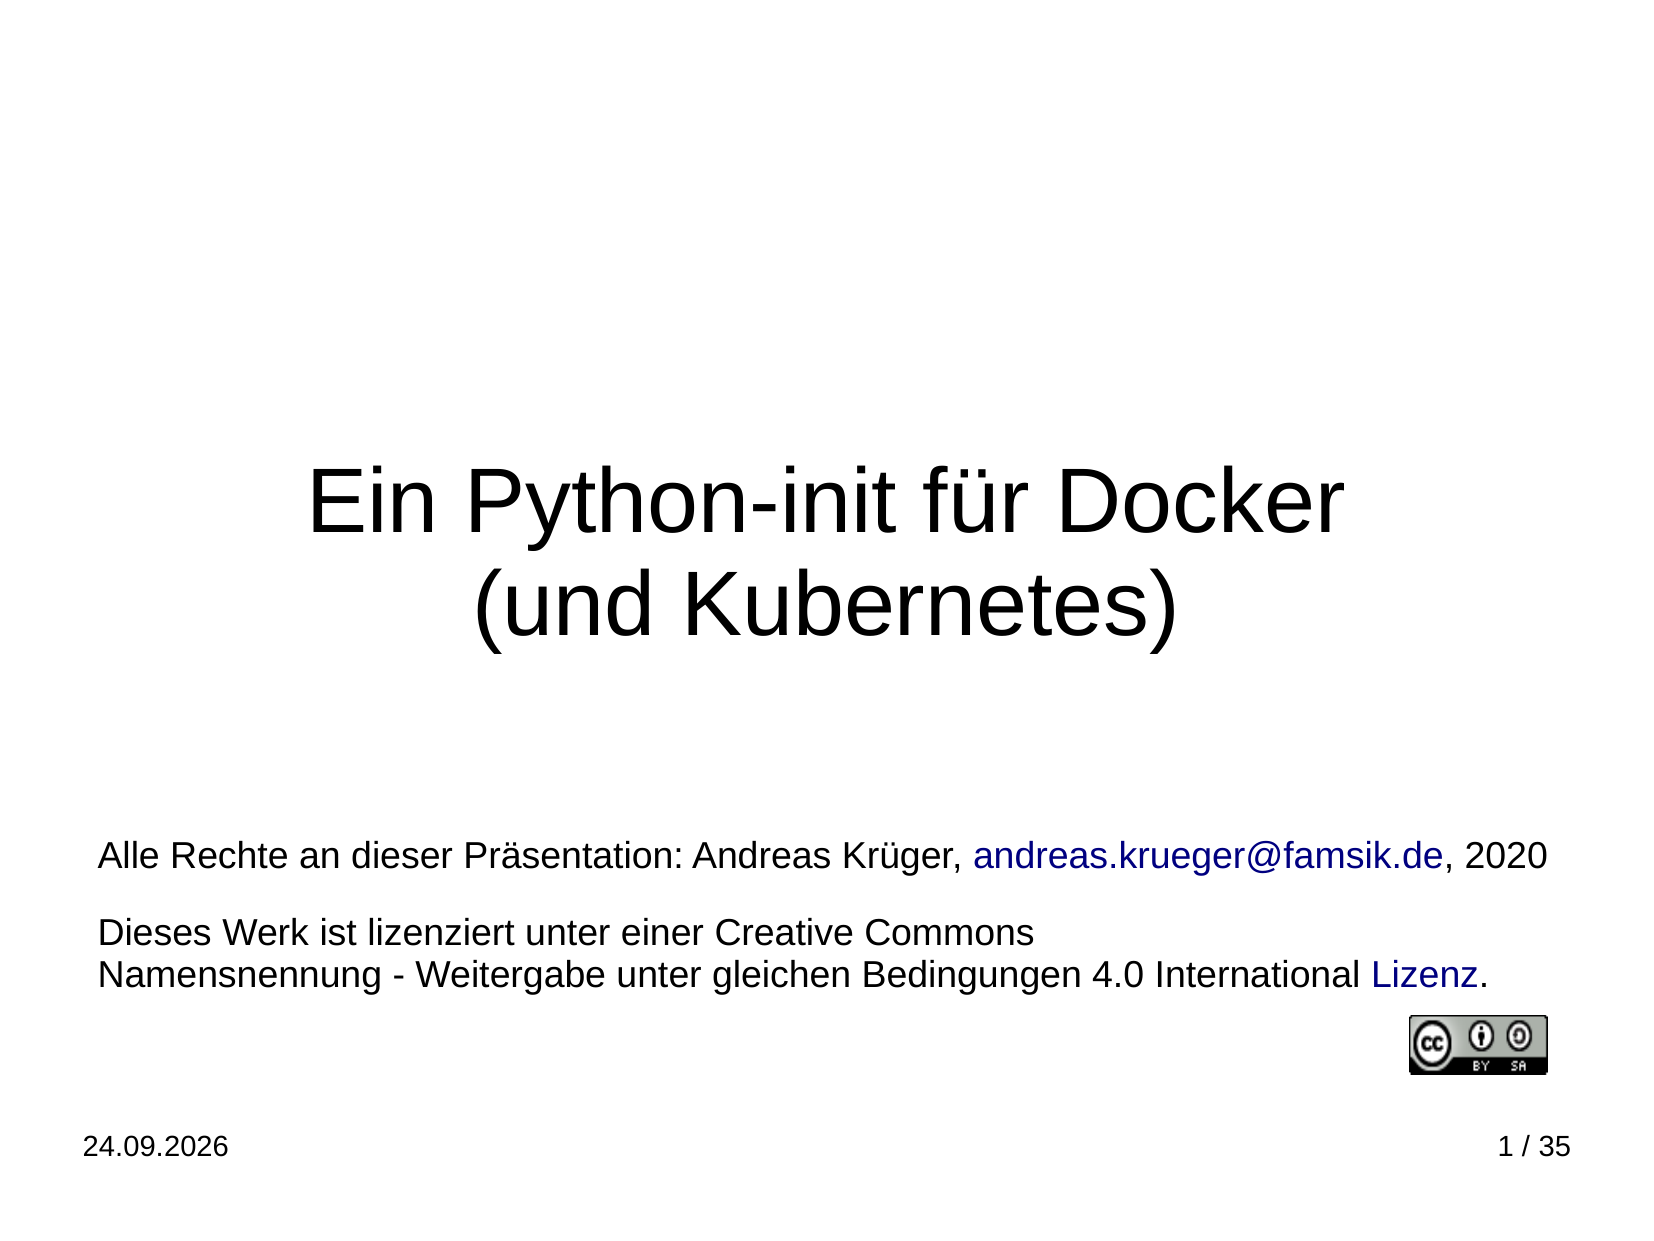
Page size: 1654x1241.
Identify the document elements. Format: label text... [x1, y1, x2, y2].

title Ein Python-init für Docker (und Kubernetes) [82, 448, 1571, 656]
text_box Alle Rechte an dieser Präsentation: Andreas Krüger, andreas.krueger@famsik.de, 2020 Dieses Werk ist lizenziert unter einer Creative Commons Namensnennung - Weitergabe unter gleichen Bedingungen 4.0 International Lizenz. [82, 826, 1619, 1099]
picture [1409, 1015, 1548, 1075]
